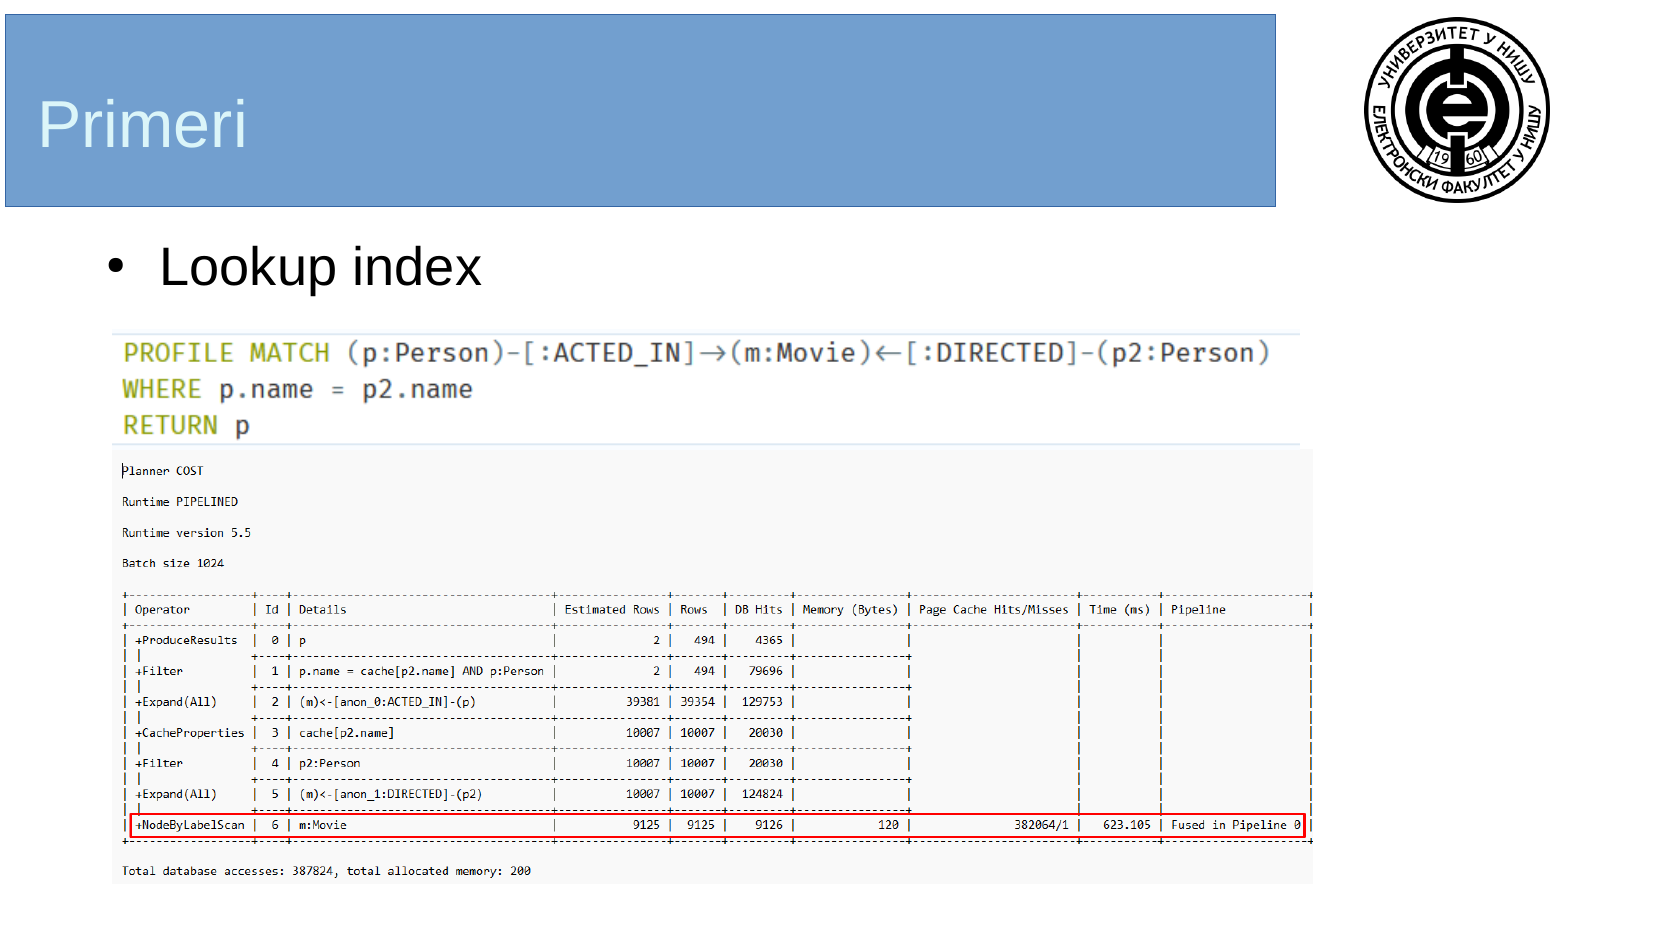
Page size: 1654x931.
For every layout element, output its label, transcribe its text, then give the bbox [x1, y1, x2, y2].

picture [1364, 17, 1550, 203]
list Lookup index [88, 236, 1565, 901]
picture [112, 329, 1313, 884]
title Primeri [37, 19, 1313, 231]
